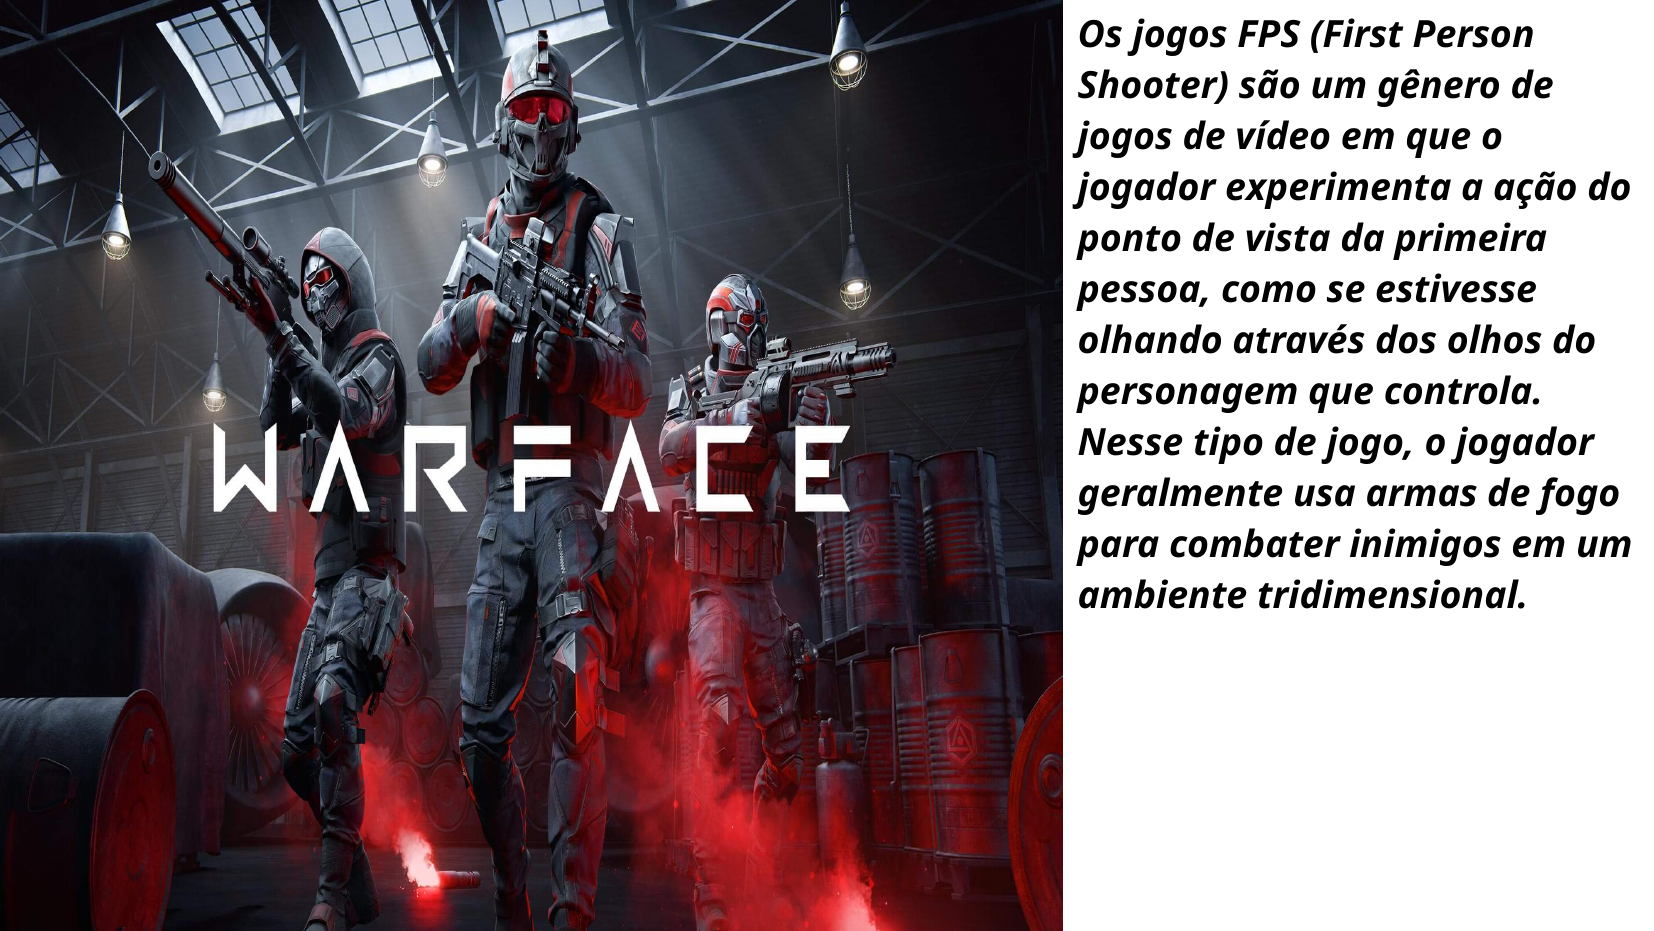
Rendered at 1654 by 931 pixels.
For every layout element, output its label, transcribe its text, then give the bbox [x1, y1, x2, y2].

picture [0, 0, 1063, 931]
text_box Os jogos FPS (First Person Shooter) são um gênero de jogos de vídeo em que o jogador experimenta a ação do ponto de vista da primeira pessoa, como se estivesse olhando através dos olhos do personagem que controla. Nesse tipo de jogo, o jogador geralmente usa armas de fogo para combater inimigos em um ambiente tridimensional. [1062, 0, 1654, 807]
